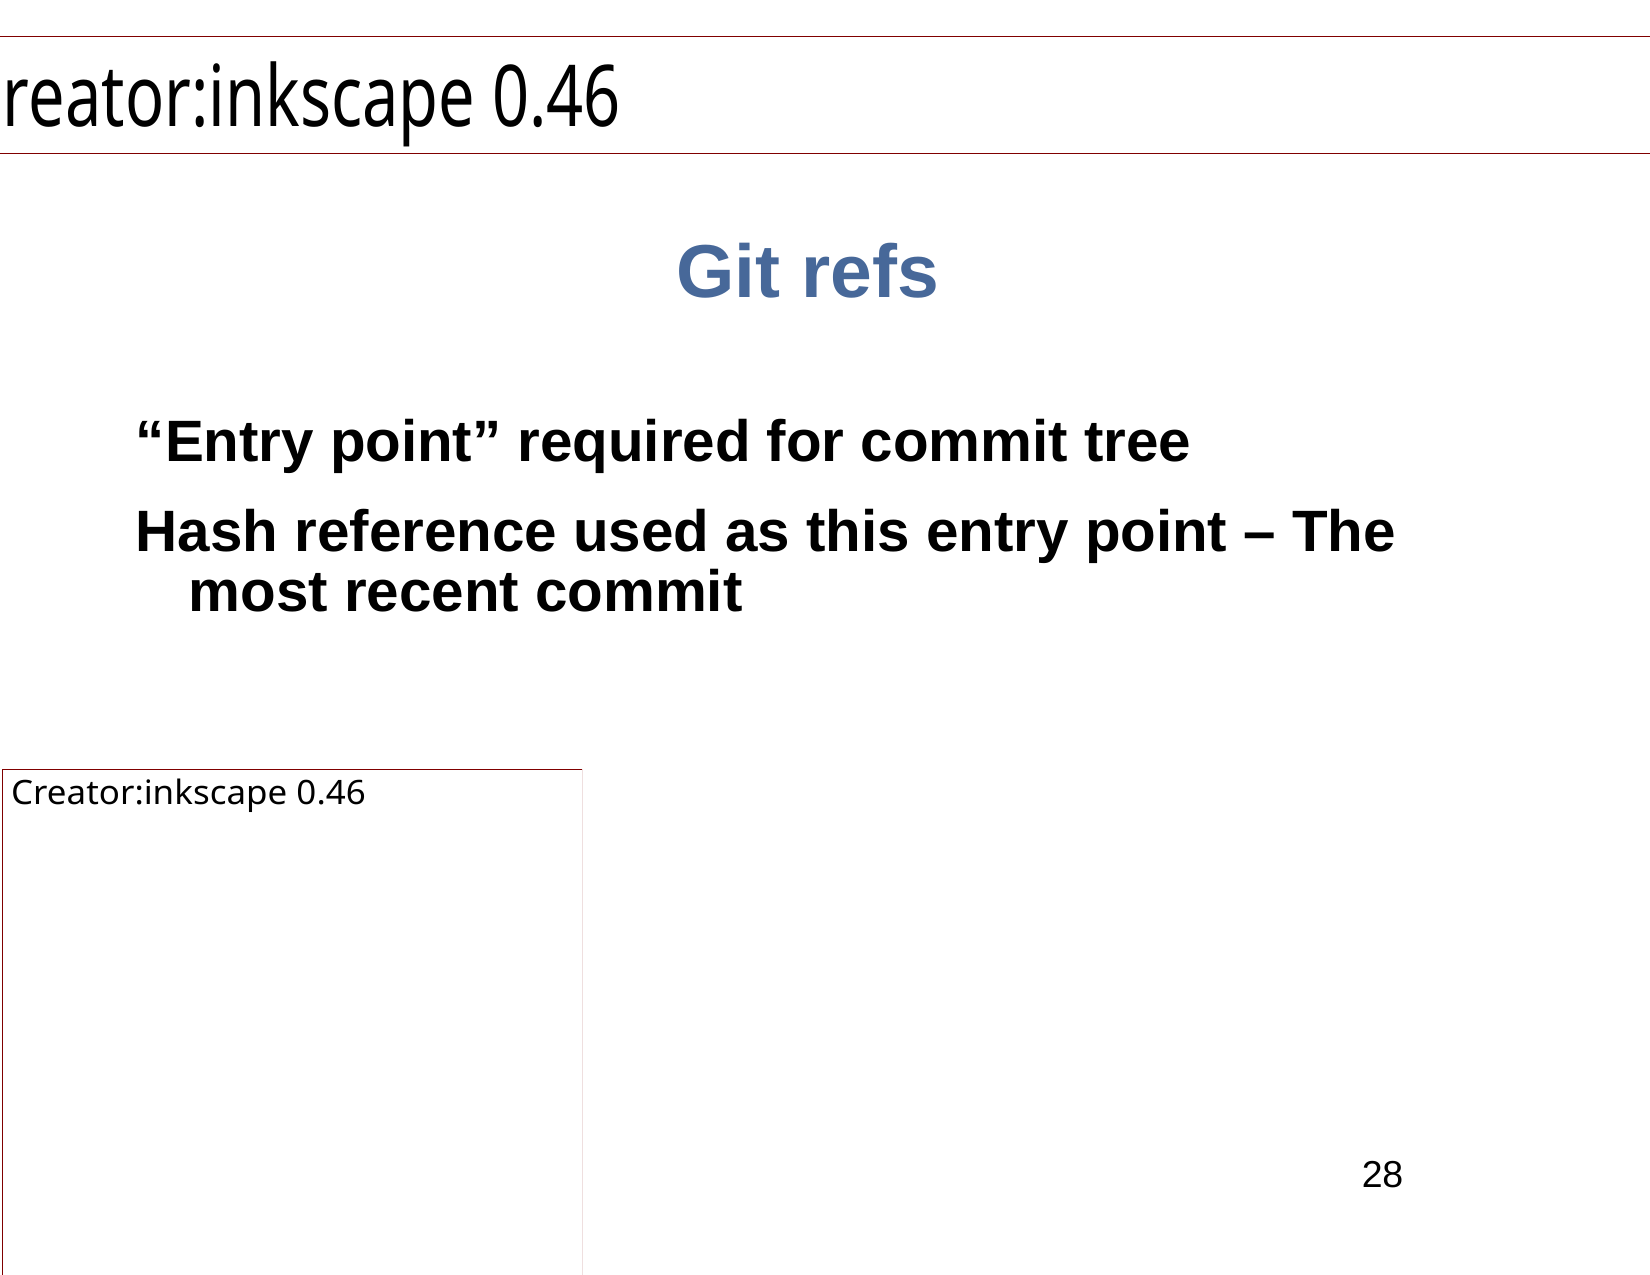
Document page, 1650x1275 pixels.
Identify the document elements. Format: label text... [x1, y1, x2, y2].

list “Entry point” required for commit tree Hash reference used as this entry point – The most recent commit [118, 413, 1498, 1126]
title Git refs [118, 177, 1498, 371]
